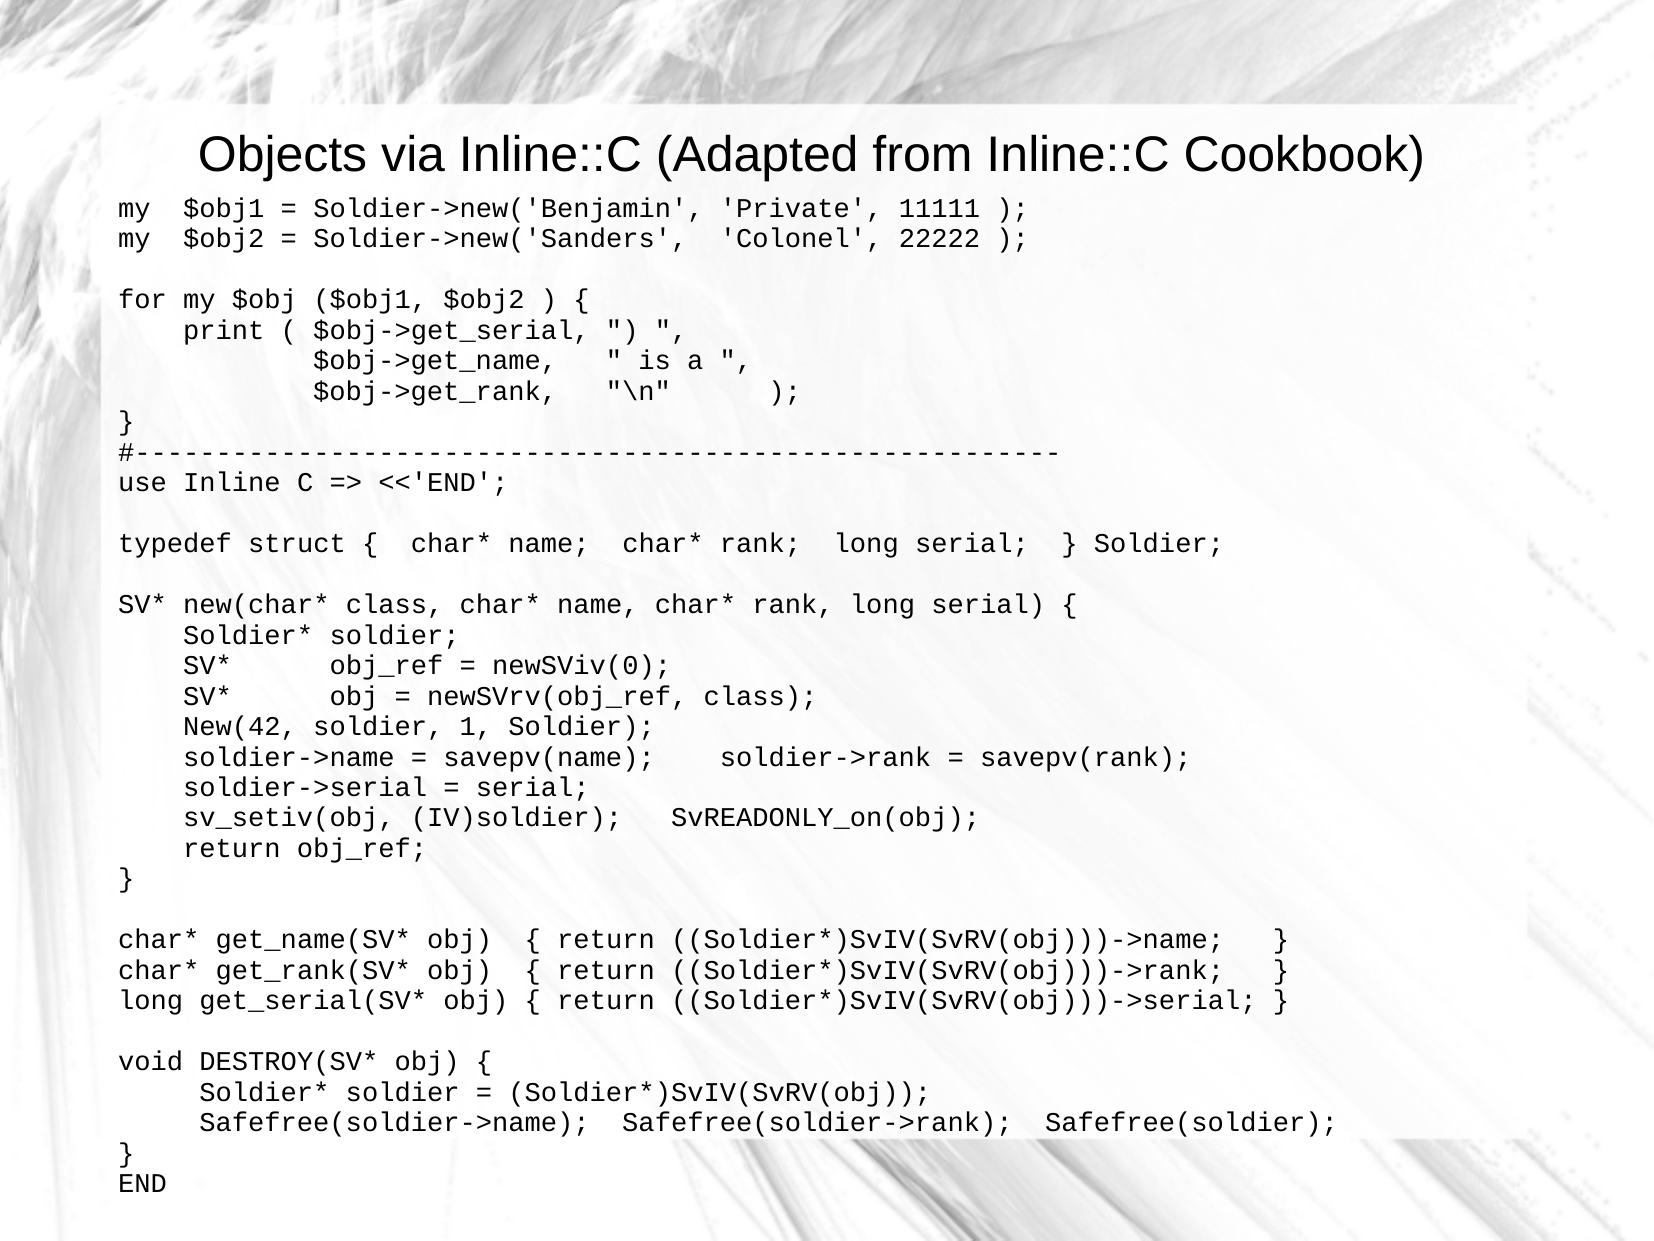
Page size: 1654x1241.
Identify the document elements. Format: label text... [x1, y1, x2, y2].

title Objects via Inline::C (Adapted from Inline::C Cookbook) [118, 112, 1506, 195]
list my $obj1 = Soldier->new('Benjamin', 'Private', 11111 ); my $obj2 = Soldier->new('Sanders', 'Colonel', 22222 ); for my $obj ($obj1, $obj2 ) { print ( $obj->get_serial, ") ", $obj->get_name, " is a ", $obj->get_rank, "\n" ); } #--------------------------------------------------------- use Inline C => <<'END'; typedef struct { char* name; char* rank; long serial; } Soldier; SV* new(char* class, char* name, char* rank, long serial) { Soldier* soldier; SV* obj_ref = newSViv(0); SV* obj = newSVrv(obj_ref, class); New(42, soldier, 1, Soldier); soldier->name = savepv(name); soldier->rank = savepv(rank); soldier->serial = serial; sv_setiv(obj, (IV)soldier); SvREADONLY_on(obj); return obj_ref; } char* get_name(SV* obj) { return ((Soldier*)SvIV(SvRV(obj)))->name; } char* get_rank(SV* obj) { return ((Soldier*)SvIV(SvRV(obj)))->rank; } long get_serial(SV* obj) { return ((Soldier*)SvIV(SvRV(obj)))->serial; } void DESTROY(SV* obj) { Soldier* soldier = (Soldier*)SvIV(SvRV(obj)); Safefree(soldier->name); Safefree(soldier->rank); Safefree(soldier); } END [118, 195, 1571, 1159]
picture [0, 0, 1654, 1241]
